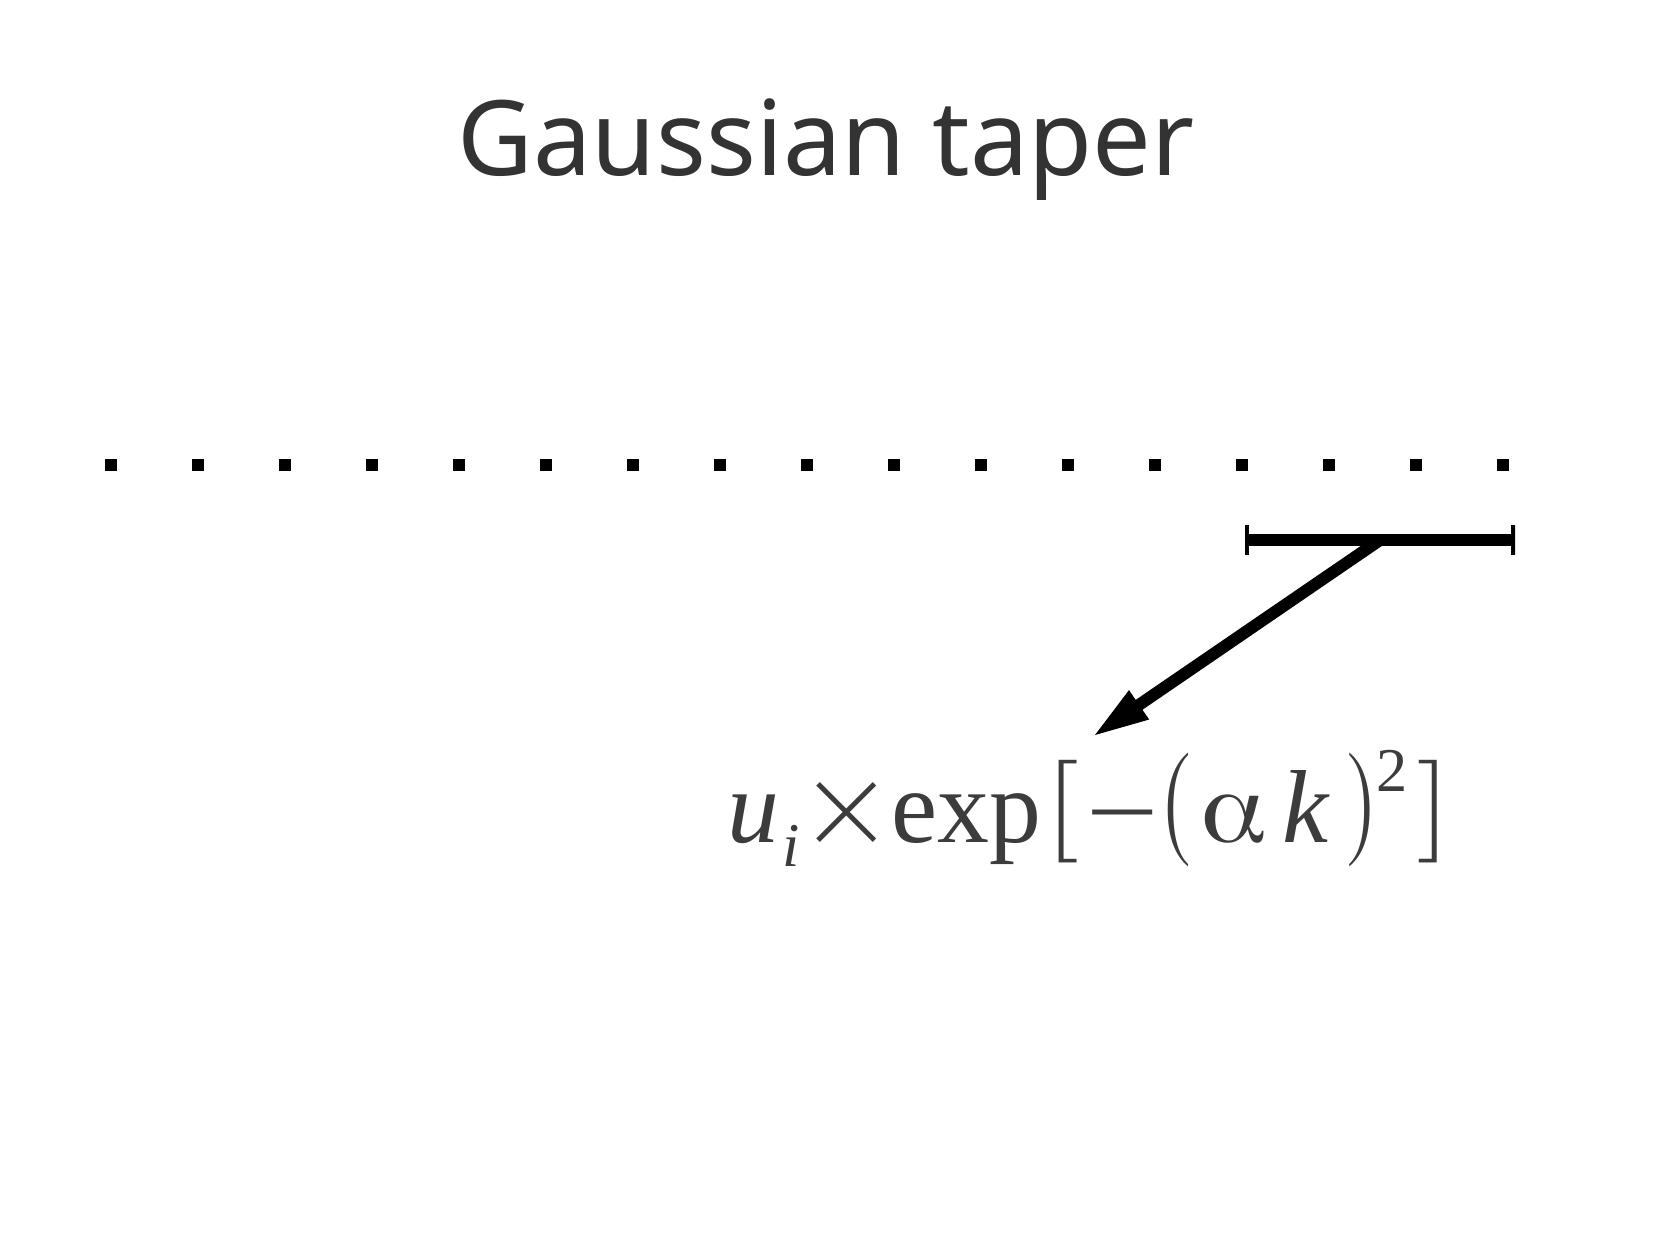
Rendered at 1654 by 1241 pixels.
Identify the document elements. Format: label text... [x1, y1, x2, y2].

title Gaussian taper [82, 31, 1571, 239]
chart [720, 735, 1451, 881]
